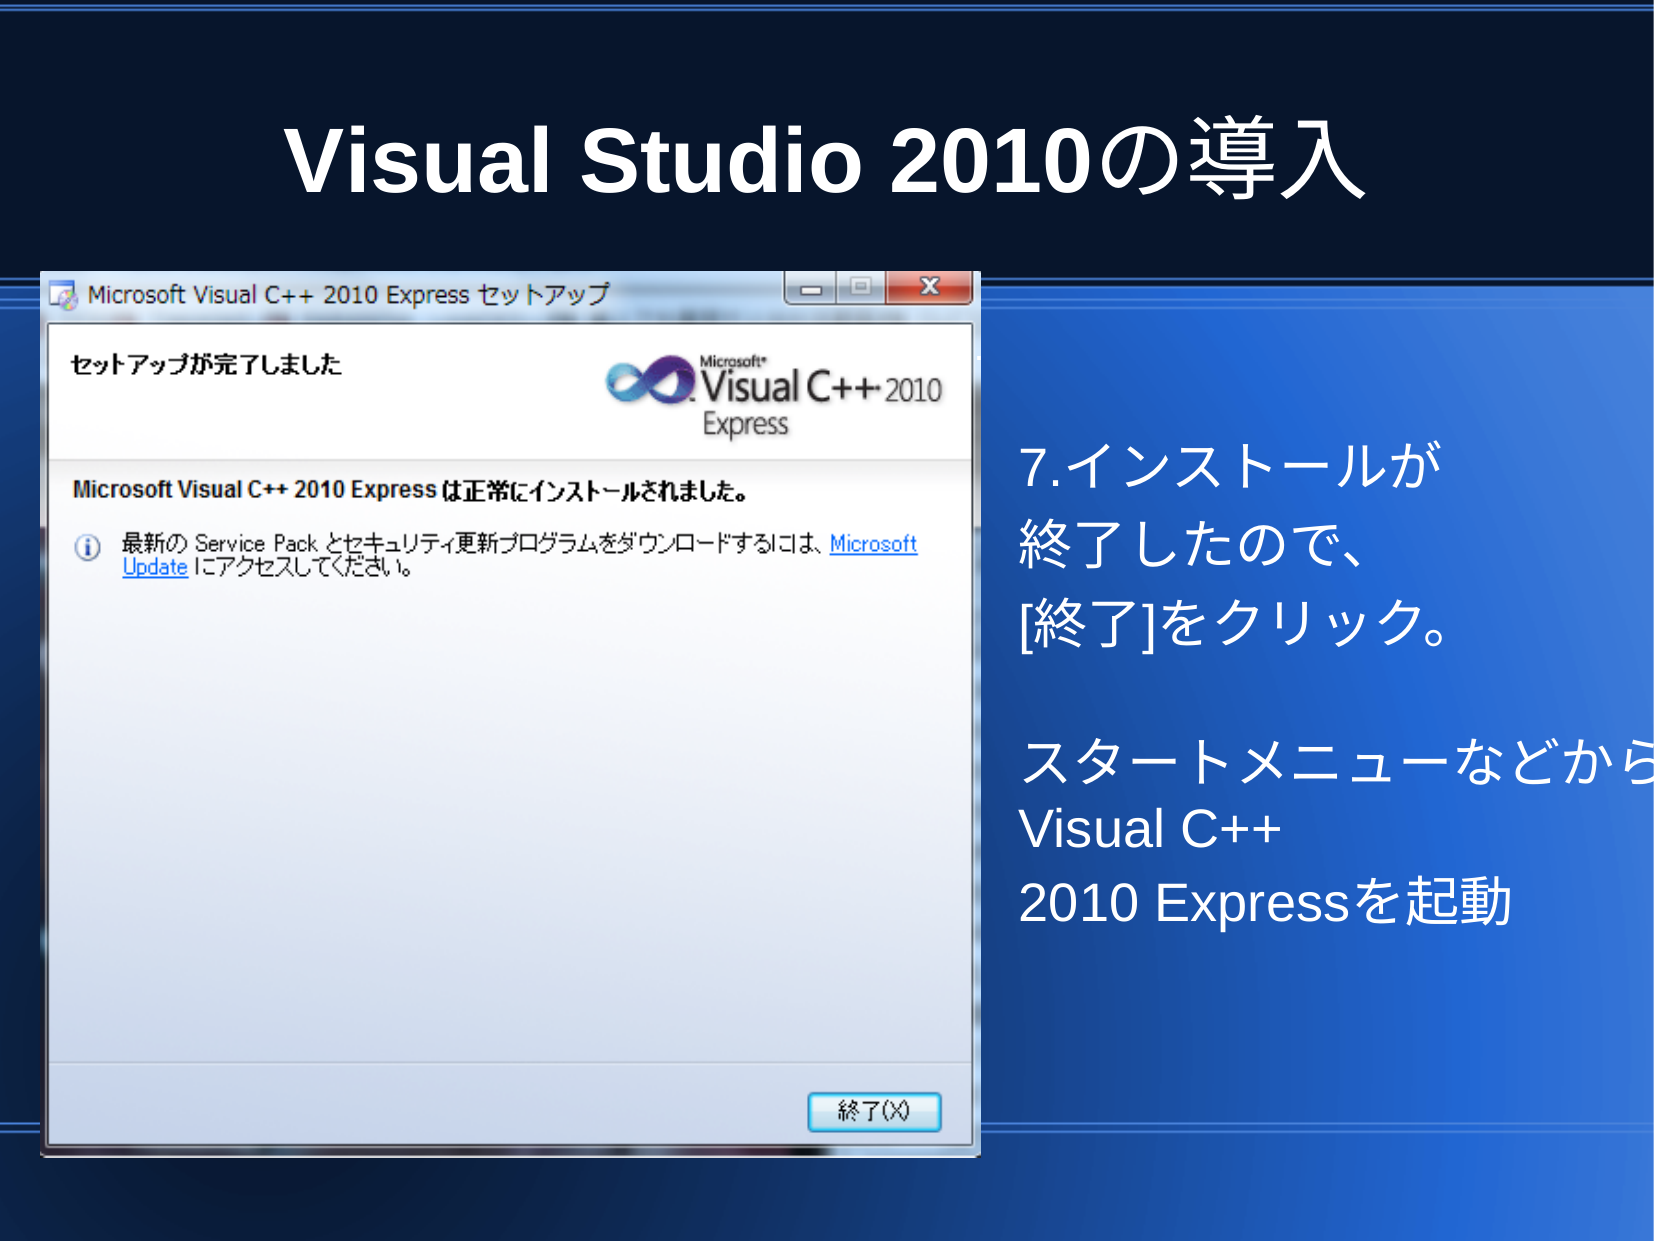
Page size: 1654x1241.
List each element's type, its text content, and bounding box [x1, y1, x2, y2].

title Visual Studio 2010の導入 [82, 49, 1571, 257]
text_box . [958, 318, 1028, 372]
text_box 7.インストールが 終了したので、 [終了]をクリック。 スタートメニューなどから Visual C++ 2010 Expressを起動 [1003, 416, 1592, 824]
picture [0, 0, 1654, 1241]
